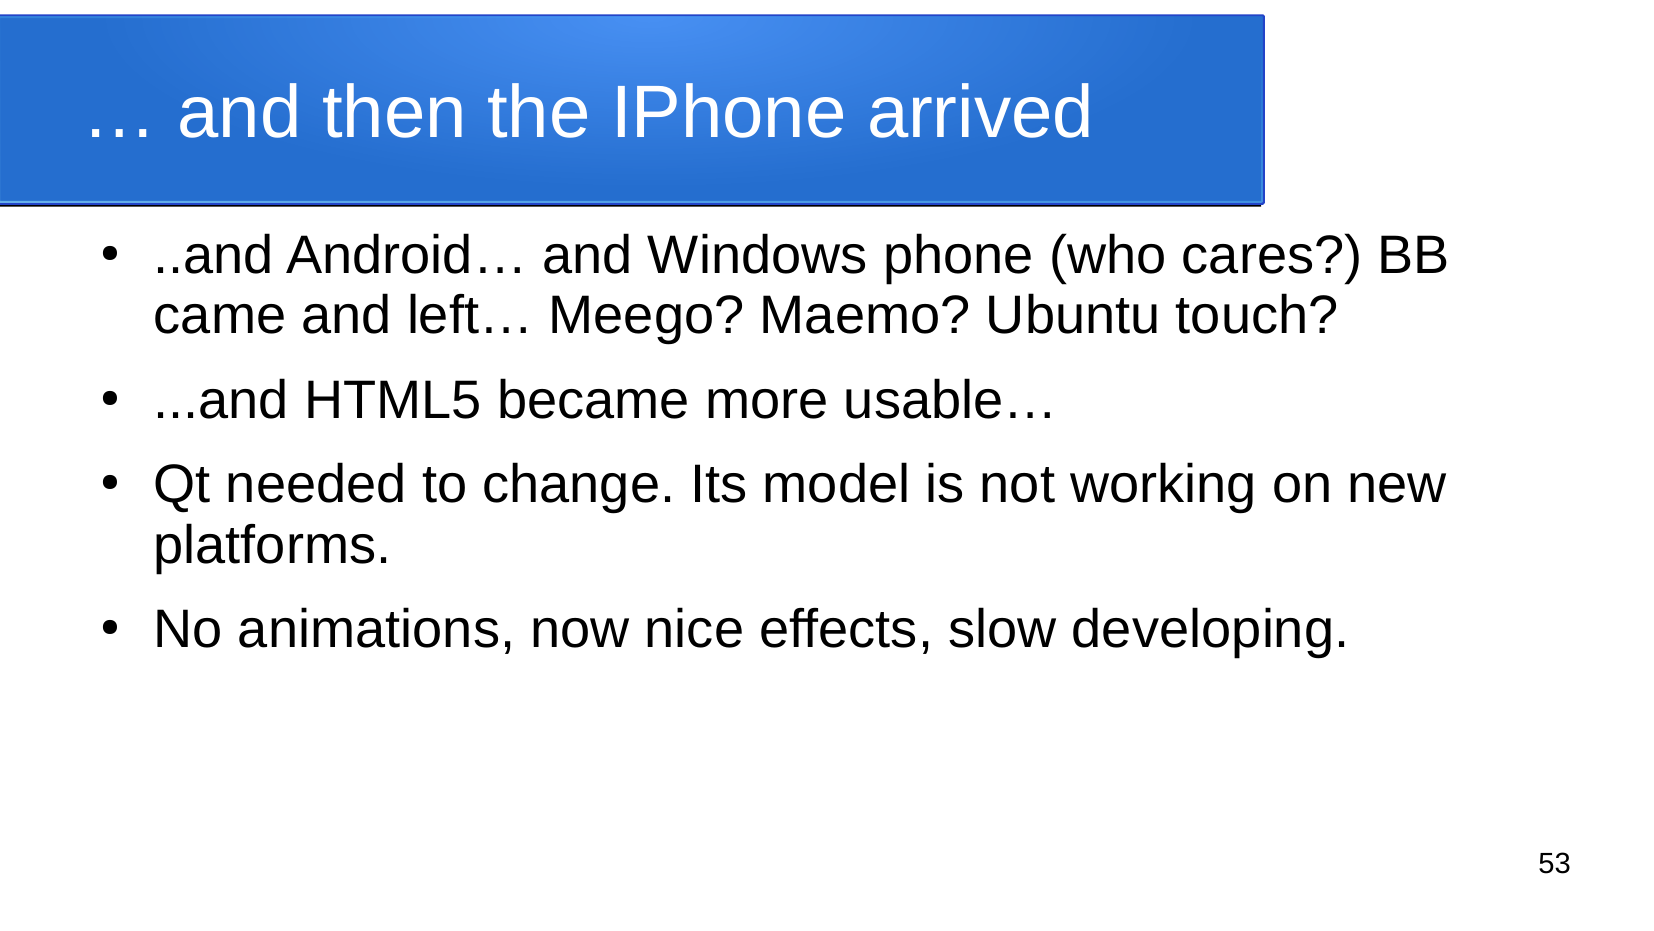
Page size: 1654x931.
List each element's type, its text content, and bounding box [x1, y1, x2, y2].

list ..and Android… and Windows phone (who cares?) BB came and left… Meego? Maemo? Ubuntu touch? ...and HTML5 became more usable… Qt needed to change. Its model is not working on new platforms. No animations, now nice effects, slow developing. [82, 224, 1571, 764]
title … and then the IPhone arrived [82, 35, 1235, 189]
